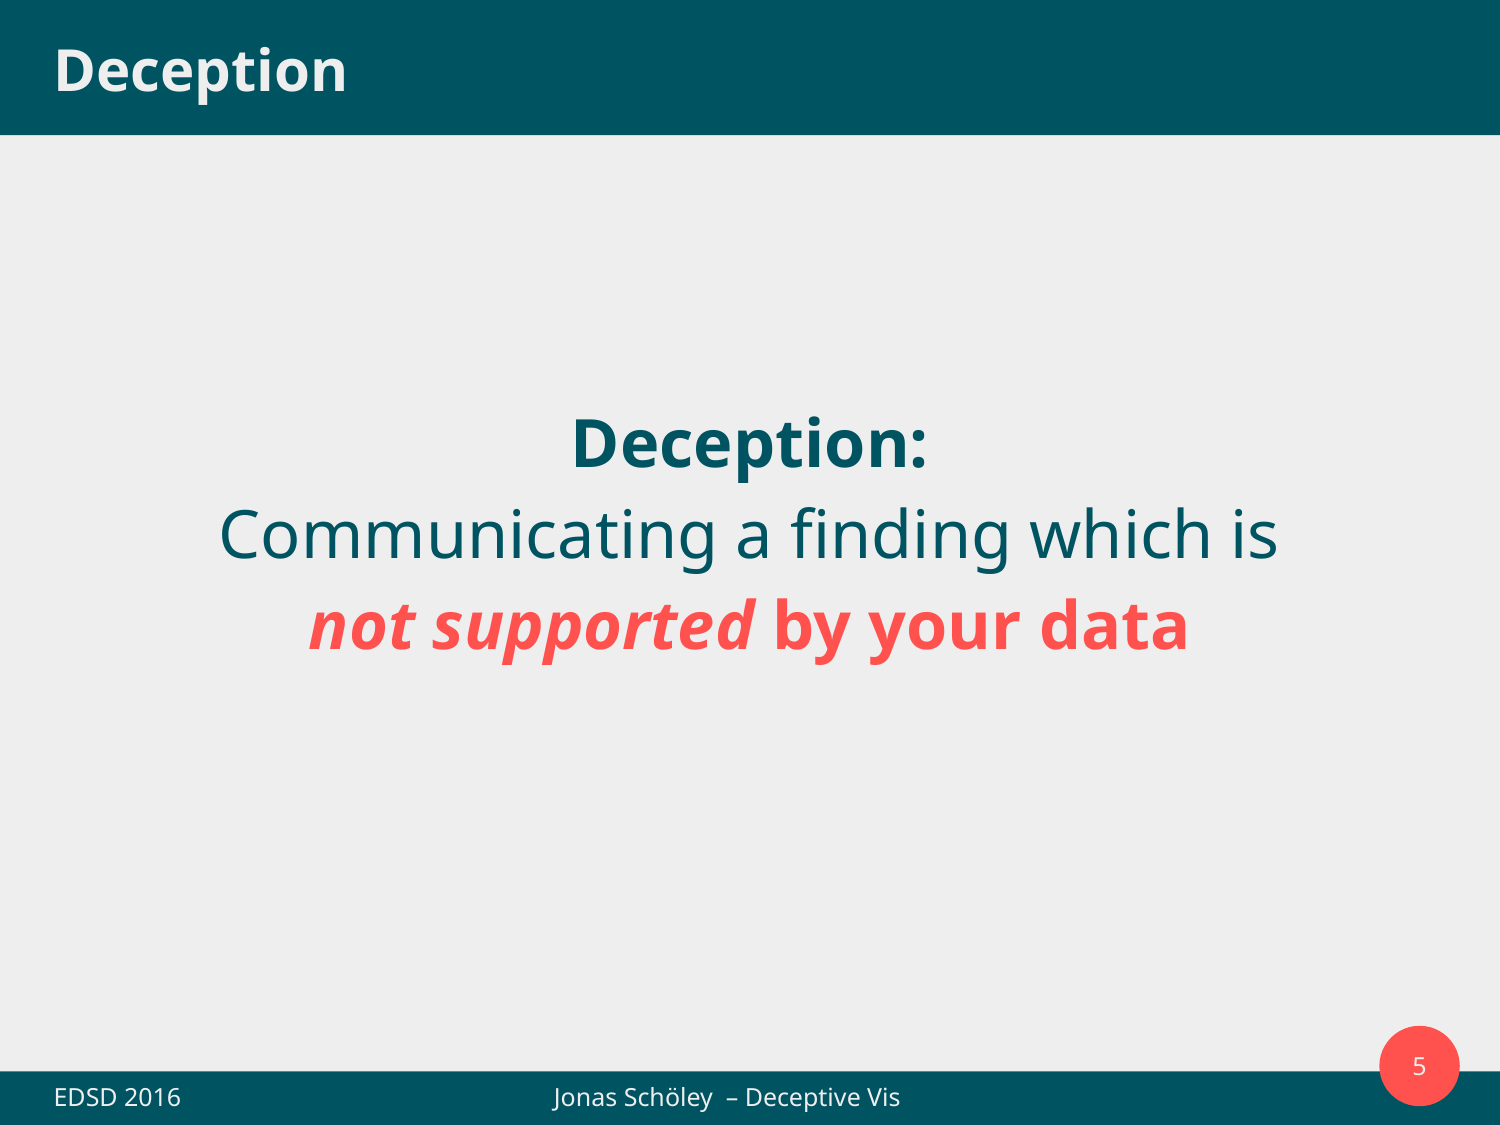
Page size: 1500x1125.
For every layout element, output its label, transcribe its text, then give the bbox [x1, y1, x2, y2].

text_box Deception: Communicating a finding which is not supported by your data [69, 388, 1431, 669]
title Deception [53, 0, 1447, 141]
